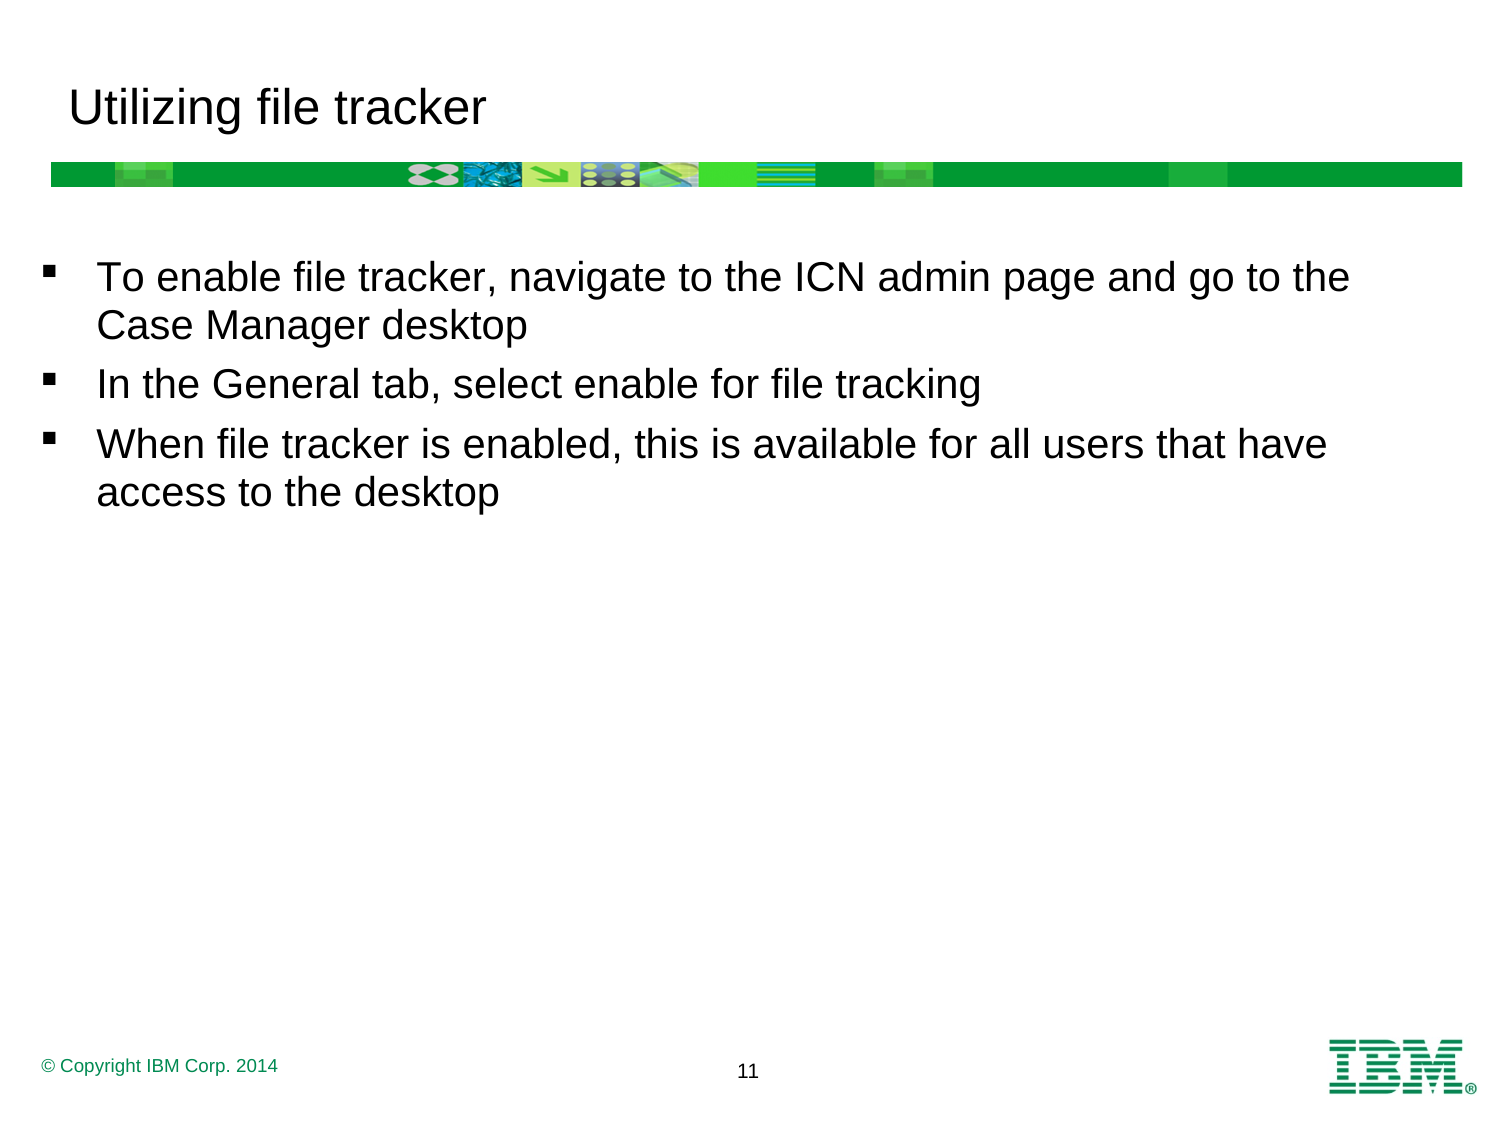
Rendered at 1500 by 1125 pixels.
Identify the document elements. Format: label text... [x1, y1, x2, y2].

picture [50, 161, 1463, 189]
picture [1327, 1037, 1479, 1096]
title Utilizing file tracker [53, 69, 1239, 144]
list To enable file tracker, navigate to the ICN admin page and go to the Case Manager desktop In the General tab, select enable for file tracking When file tracker is enabled, this is available for all users that have access to the desktop [24, 243, 1463, 1038]
